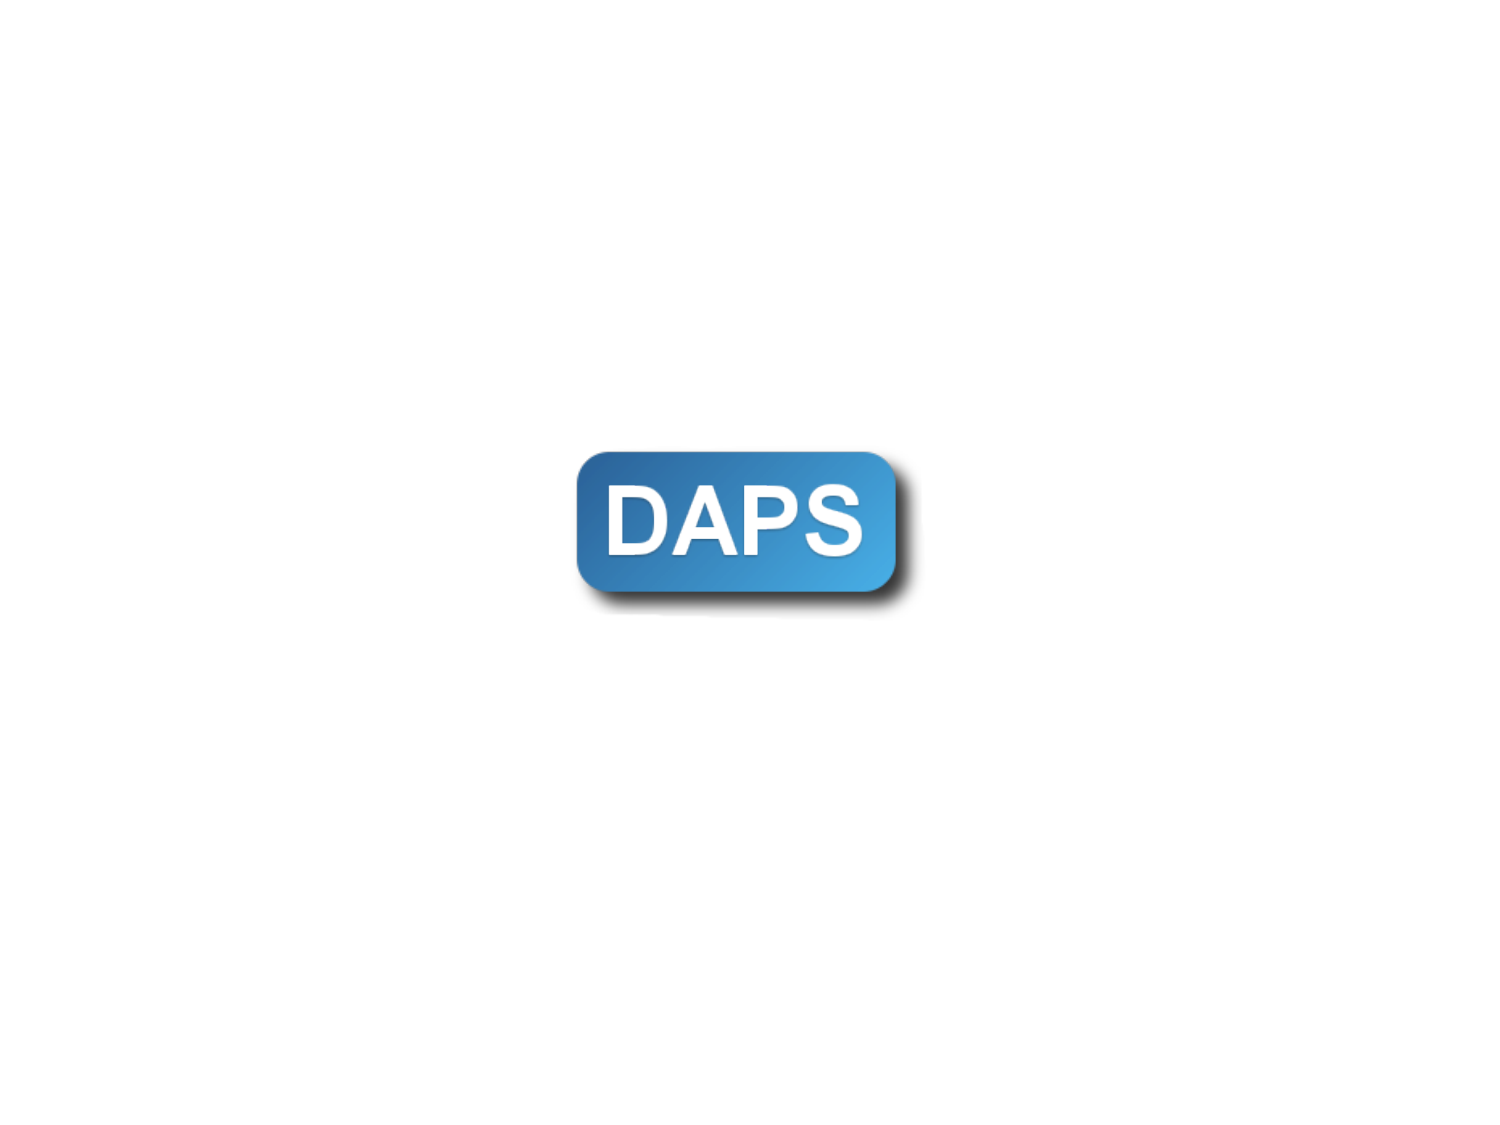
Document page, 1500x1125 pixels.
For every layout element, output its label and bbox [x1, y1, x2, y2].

picture [566, 441, 933, 629]
